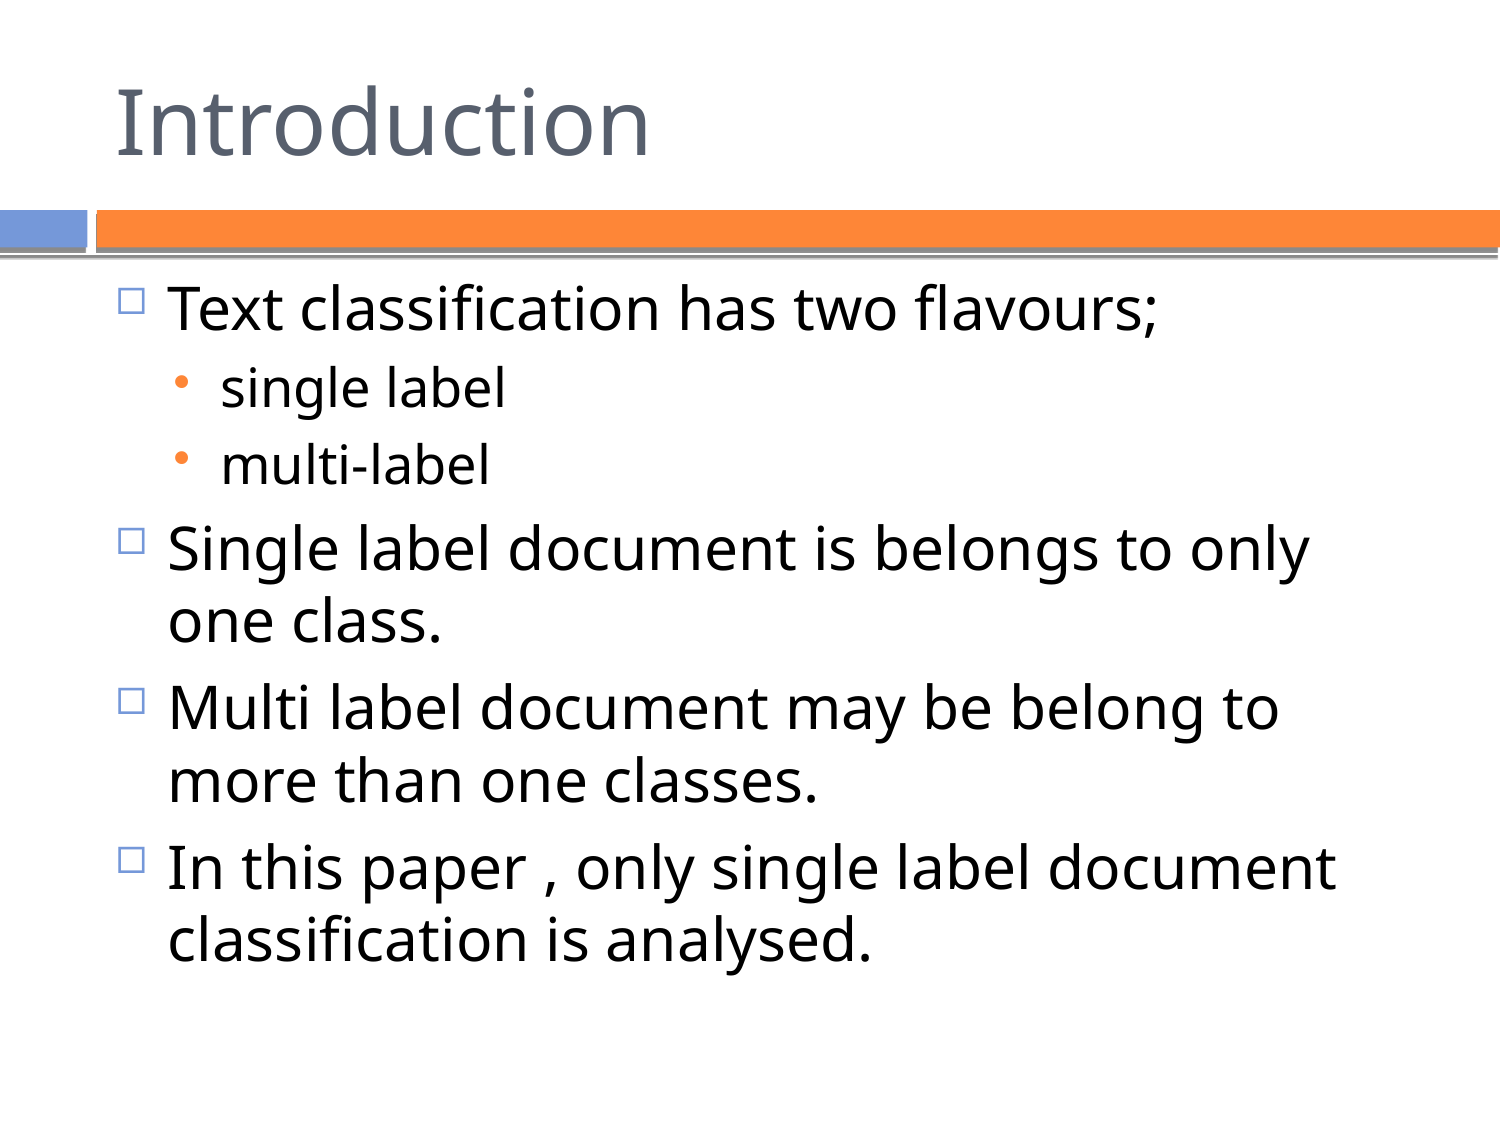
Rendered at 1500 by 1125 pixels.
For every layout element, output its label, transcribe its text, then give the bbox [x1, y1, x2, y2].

list Text classification has two flavours; single label multi-label Single label document is belongs to only one class. Multi label document may be belong to more than one classes. In this paper , only single label document classification is analysed. [100, 262, 1438, 1000]
title Introduction [100, 37, 1438, 200]
